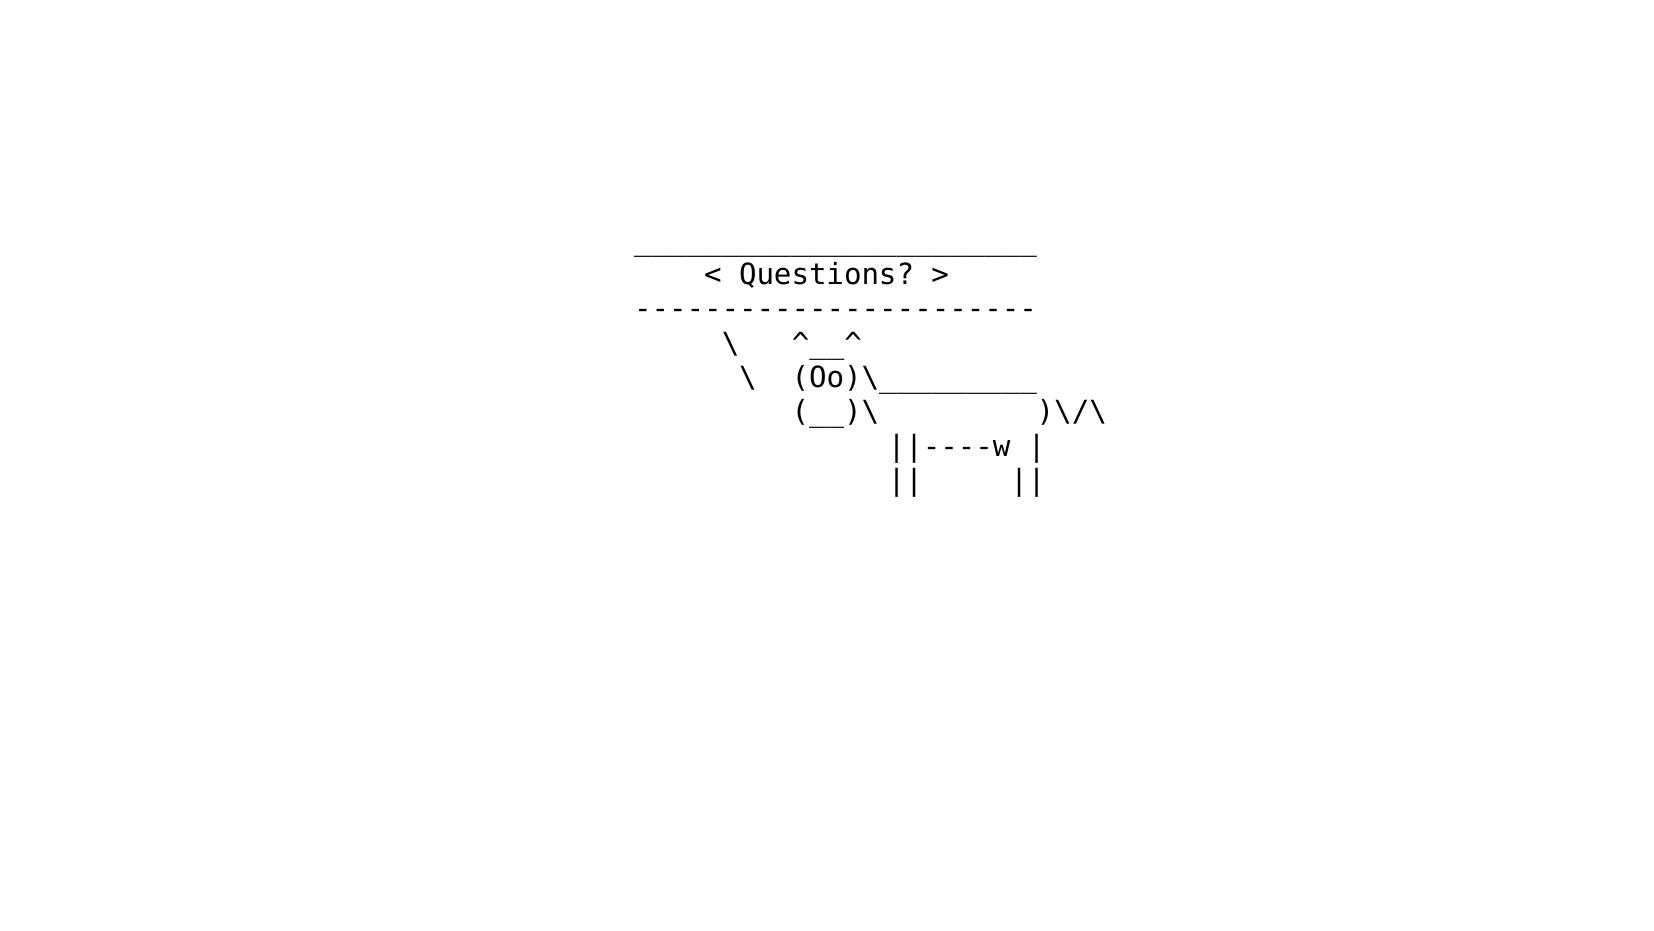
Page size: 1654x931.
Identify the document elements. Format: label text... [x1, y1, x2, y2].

subtitle _______________________ < Questions? > ----------------------- \ ^__^ \ (Oo)\_________ (__)\ )\/\ ||----w | || || [82, 43, 1571, 902]
